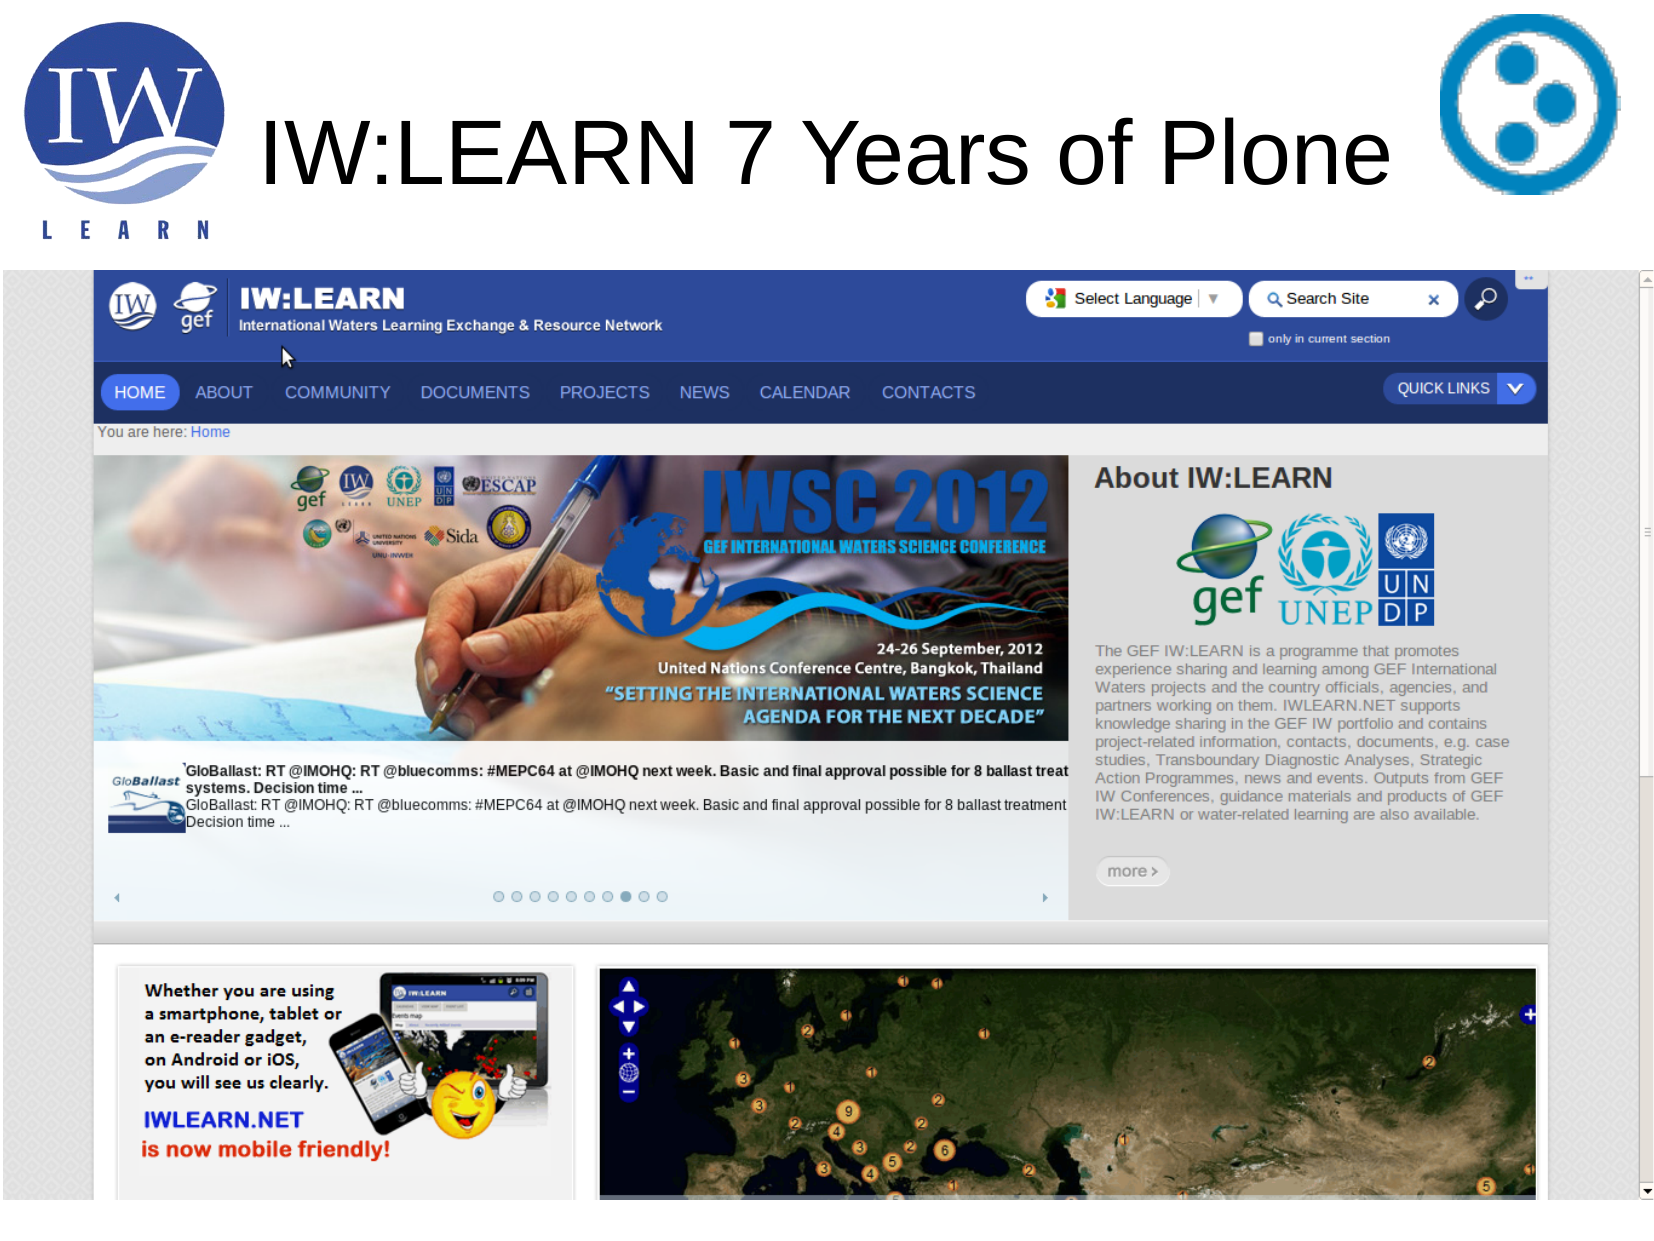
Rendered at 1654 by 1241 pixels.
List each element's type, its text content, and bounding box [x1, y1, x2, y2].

picture [1440, 117, 1516, 196]
picture [1440, 14, 1515, 90]
picture [1541, 14, 1621, 196]
picture [6, 7, 241, 257]
picture [3, 270, 1654, 1201]
picture [1455, 29, 1601, 178]
title IW:LEARN 7 Years of Plone [241, 49, 1571, 257]
